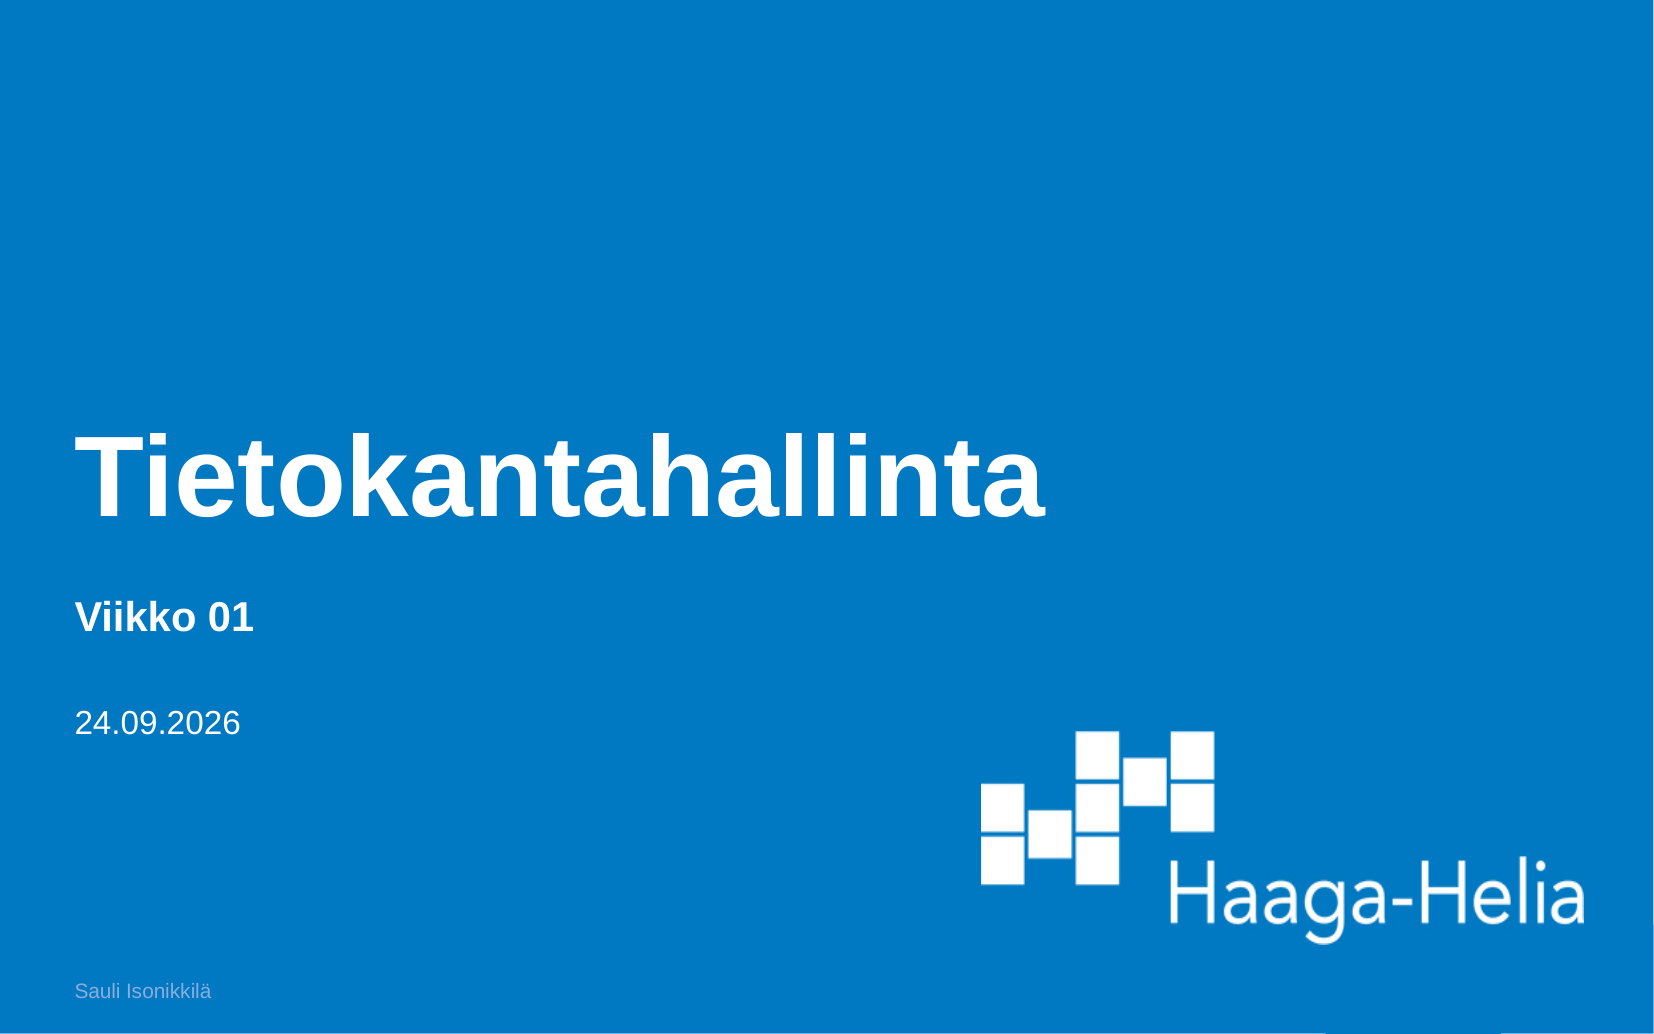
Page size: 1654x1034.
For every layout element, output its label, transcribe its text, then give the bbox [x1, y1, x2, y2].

footer Sauli Isonikkilä [74, 947, 1326, 1003]
slide_number 19.03.2024 [74, 685, 486, 741]
picture [981, 731, 1584, 945]
list Viikko 01 [74, 595, 1584, 684]
title Tietokantahallinta [74, 267, 1584, 540]
